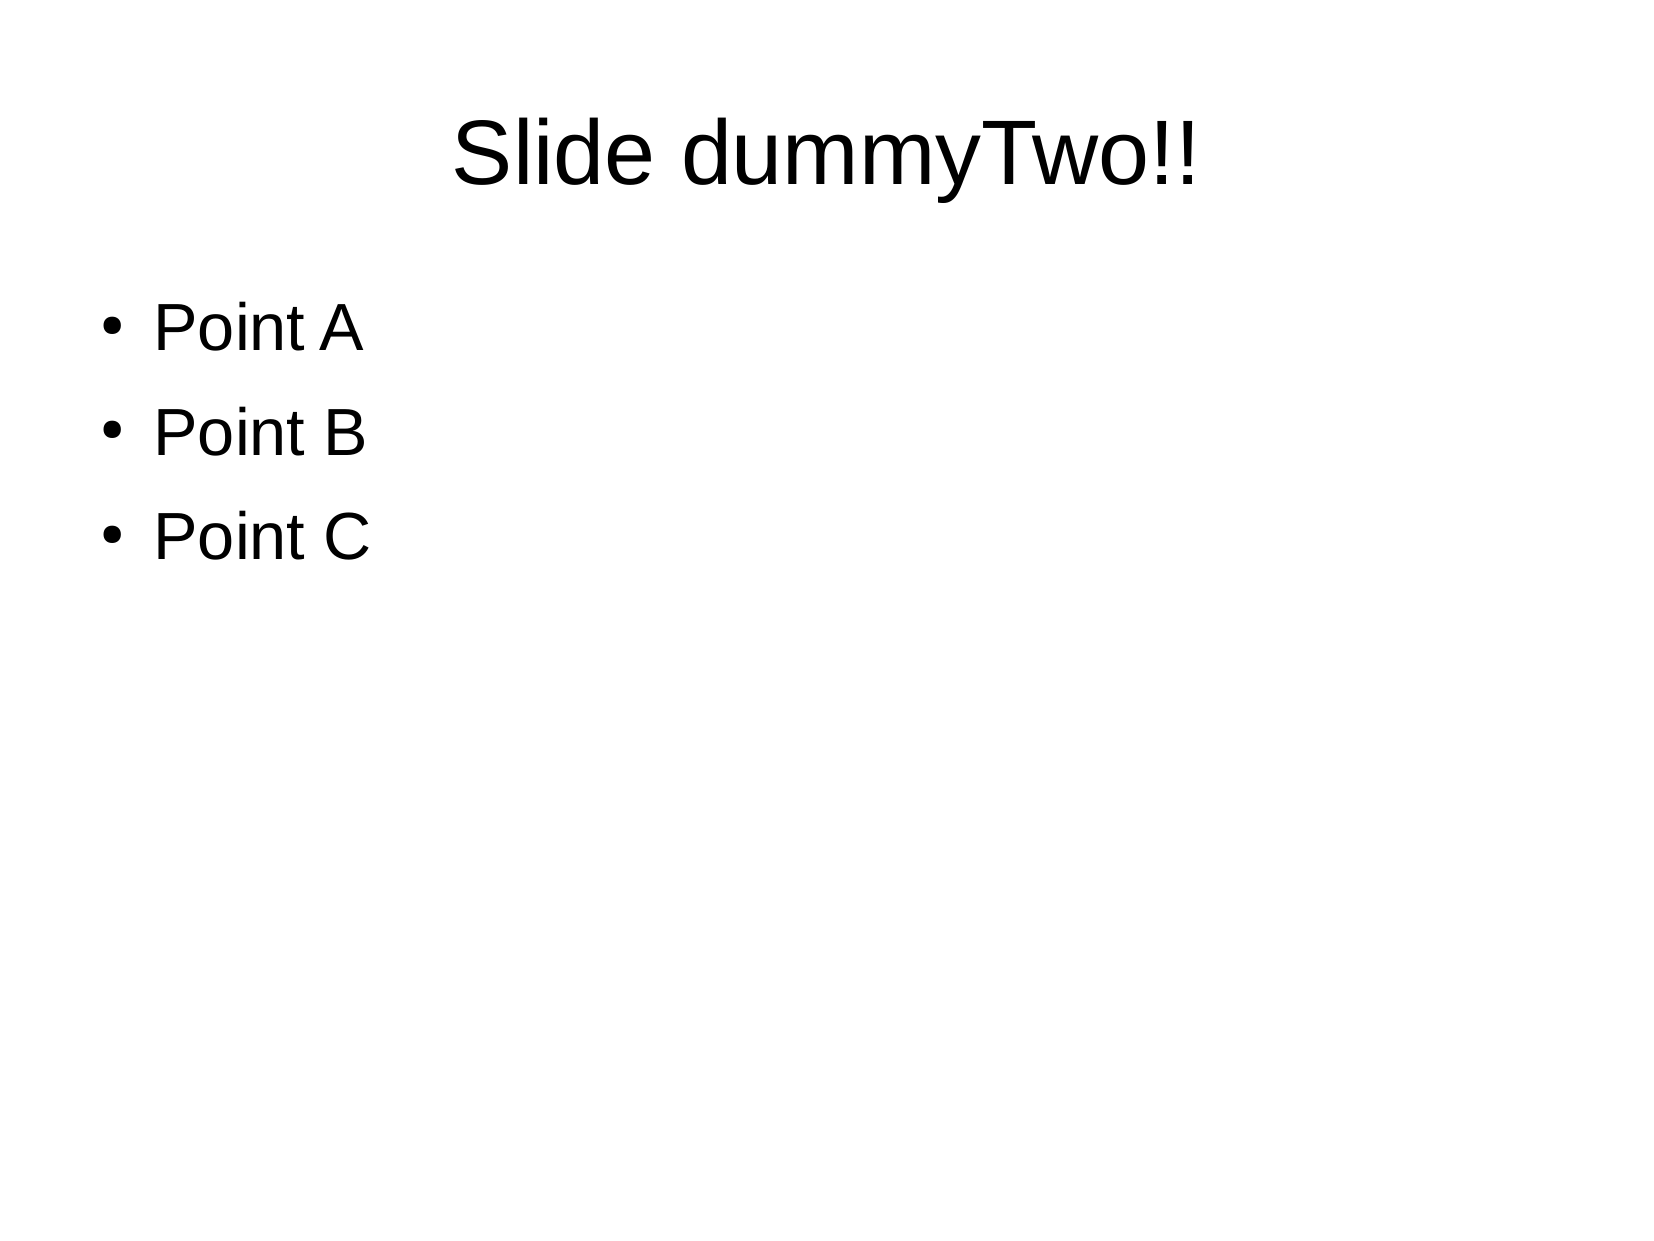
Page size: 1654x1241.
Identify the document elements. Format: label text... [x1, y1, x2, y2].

title Slide dummyTwo!! [82, 49, 1571, 257]
list Point A Point B Point C [82, 290, 1571, 1109]
